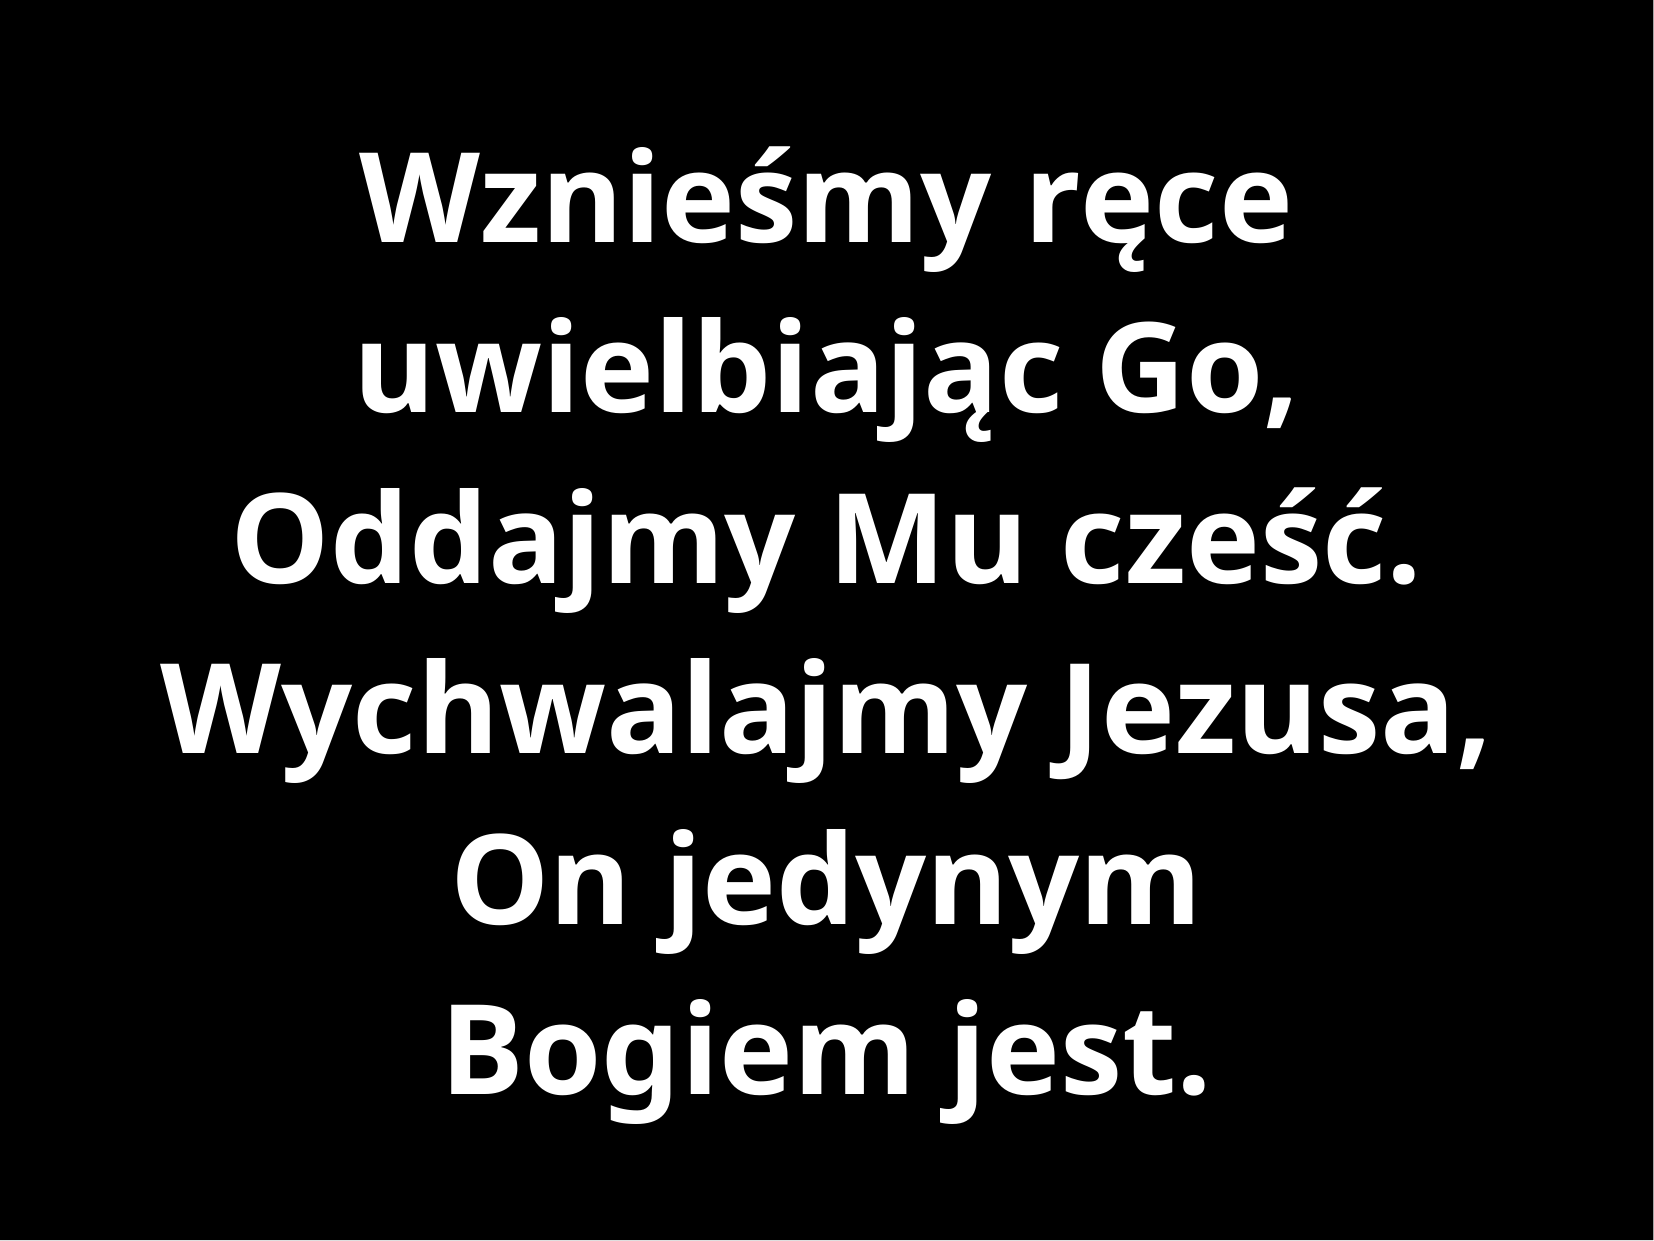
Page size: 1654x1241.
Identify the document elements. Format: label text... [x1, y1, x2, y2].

title Wznieśmy ręce uwielbiając Go, Oddajmy Mu cześć. Wychwalajmy Jezusa, On jedynym Bogiem jest. [0, 0, 1654, 1241]
